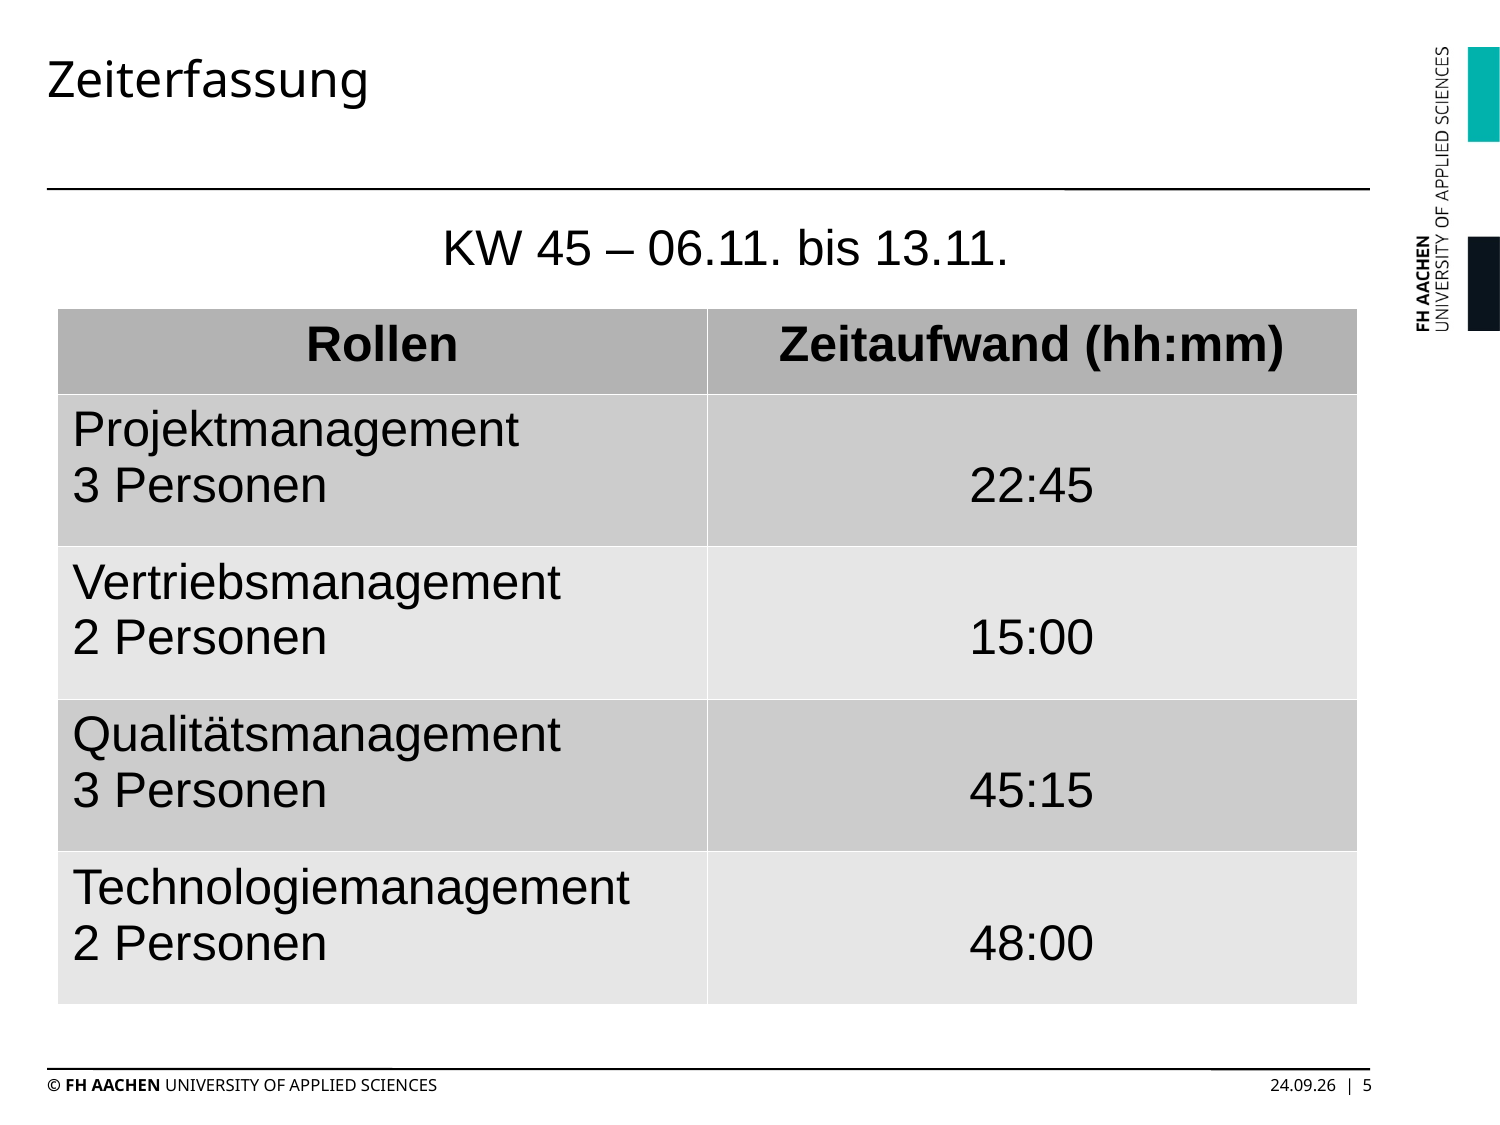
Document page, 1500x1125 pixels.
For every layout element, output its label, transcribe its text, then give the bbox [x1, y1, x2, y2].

table_header Zeitaufwand (hh:mm) [708, 309, 1357, 394]
title Zeiterfassung [47, 47, 1371, 166]
table_cell Vertriebsmanagement 2 Personen [58, 547, 707, 699]
table_cell Projektmanagement 3 Personen [58, 395, 707, 546]
table_cell 45:15 [708, 700, 1357, 851]
table_cell 48:00 [708, 852, 1357, 1004]
picture [1404, 47, 1500, 331]
table_cell 15:00 [708, 547, 1357, 699]
table_header Rollen [58, 309, 707, 394]
table_cell Qualitätsmanagement 3 Personen [58, 700, 707, 851]
text_box KW 45 – 06.11. bis 13.11. [11, 212, 1441, 284]
table_cell Technologiemanagement 2 Personen [58, 852, 707, 1004]
table_cell 22:45 [708, 395, 1357, 546]
